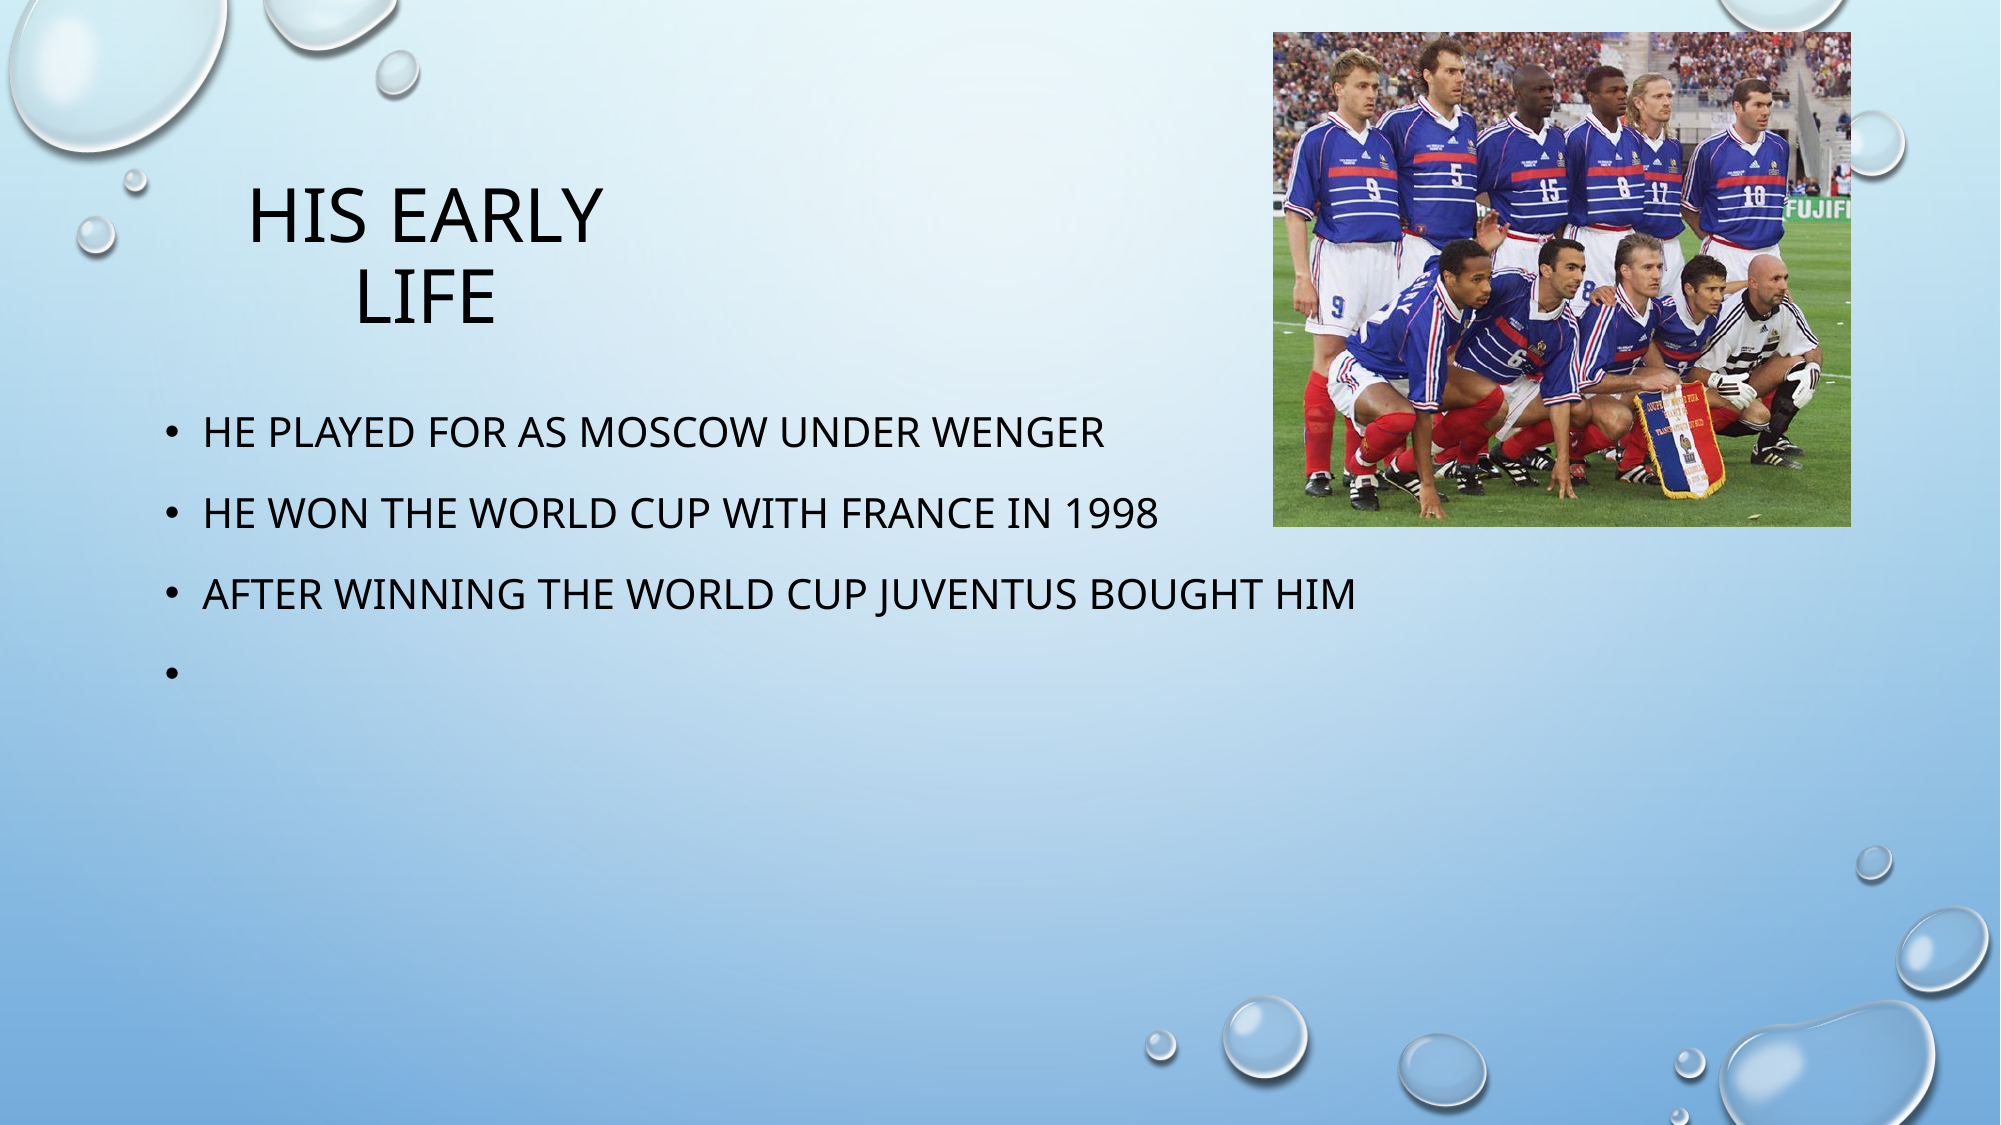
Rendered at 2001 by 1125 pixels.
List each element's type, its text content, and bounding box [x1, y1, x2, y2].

title HIS EARLY LIFE [149, 154, 702, 364]
picture [1273, 32, 1851, 527]
list HE played for AS Moscow under wenger He won the world cup with France in 1998 After winning the world cup Juventus bought him [149, 388, 1850, 950]
